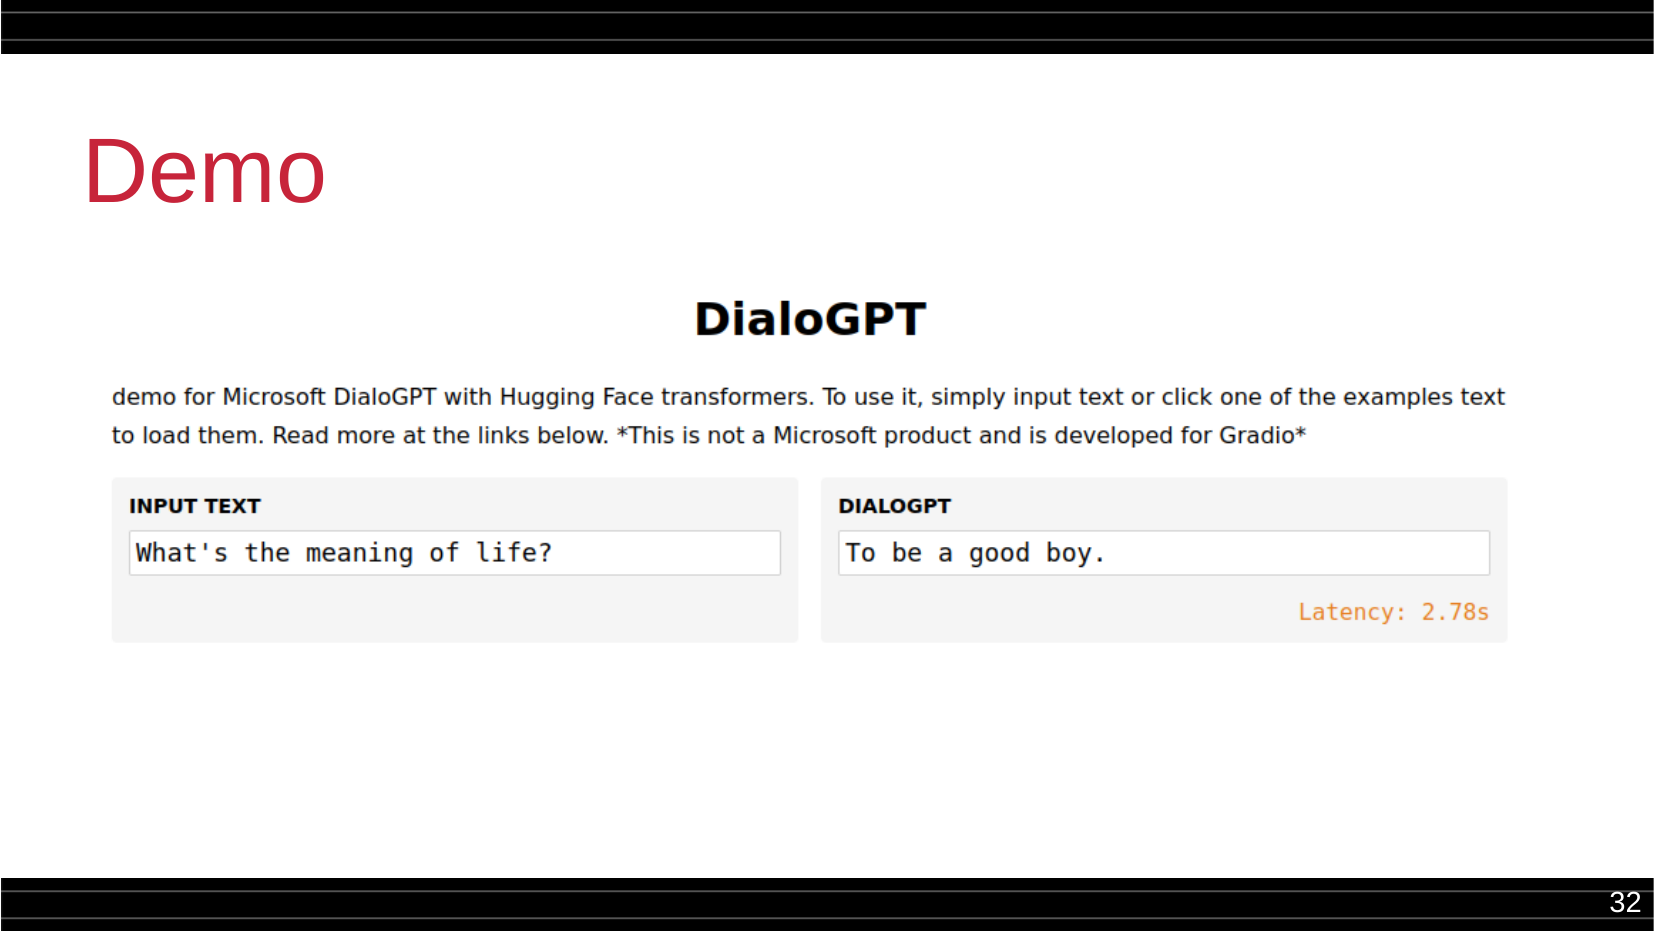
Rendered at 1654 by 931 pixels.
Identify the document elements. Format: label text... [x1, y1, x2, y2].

title Demo [82, 92, 1571, 249]
picture [1, 878, 1654, 931]
picture [1, 0, 1654, 54]
picture [75, 264, 1606, 661]
